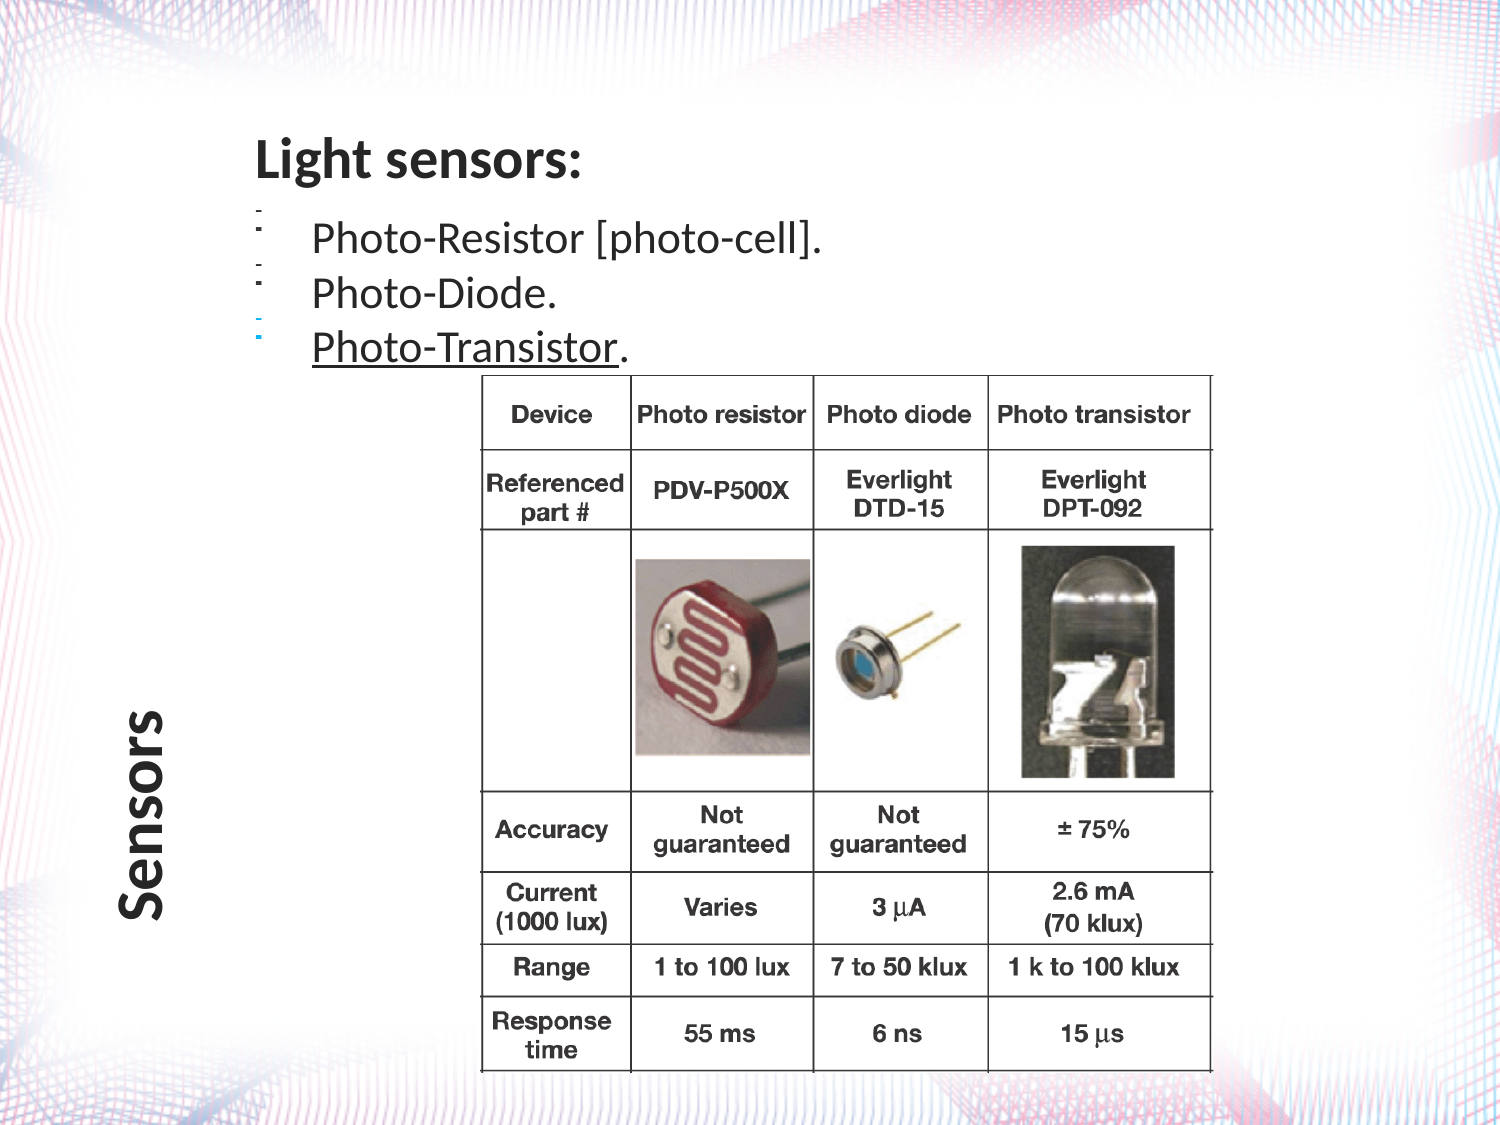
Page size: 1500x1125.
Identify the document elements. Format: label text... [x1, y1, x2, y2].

text_box Sensors [12, 37, 184, 938]
text_box Light sensors: Photo-Resistor [photo-cell]. Photo-Diode. Photo-Transistor. [240, 112, 1453, 475]
picture [0, 0, 1500, 1125]
